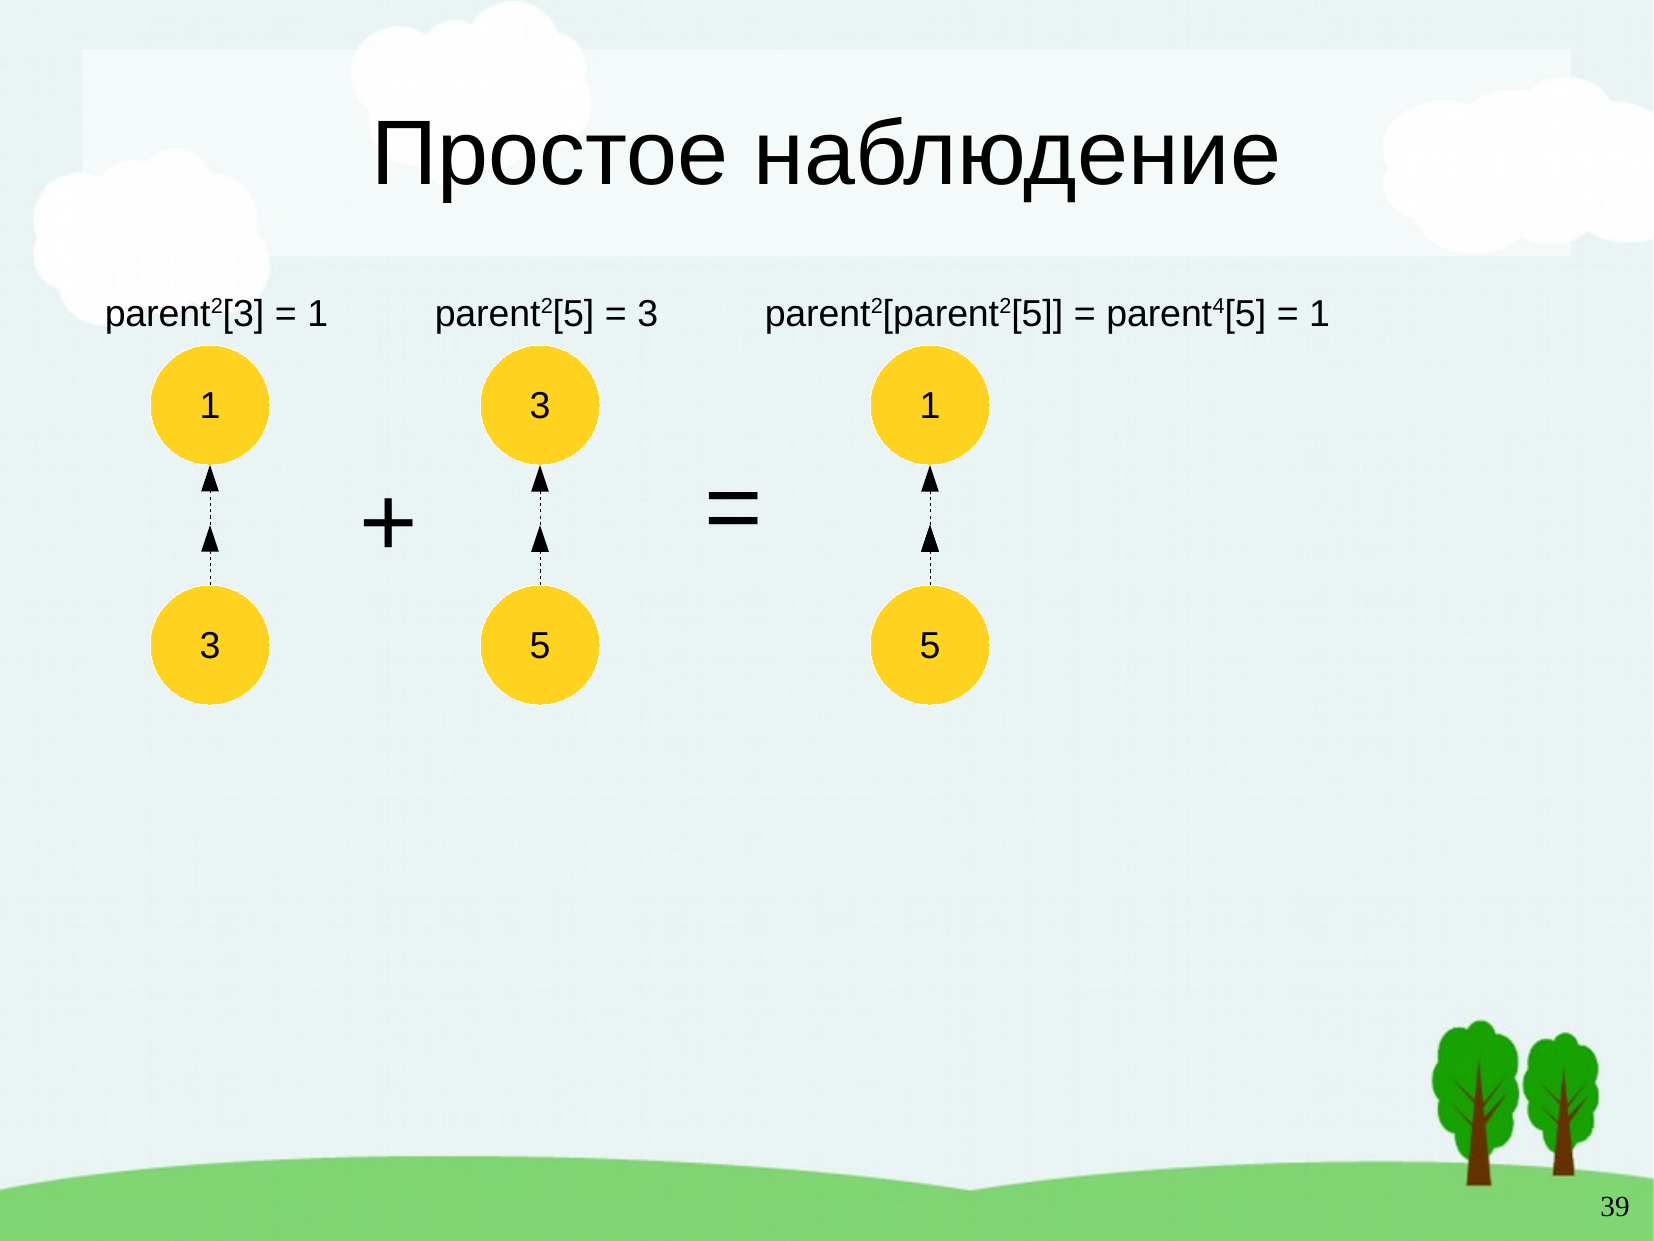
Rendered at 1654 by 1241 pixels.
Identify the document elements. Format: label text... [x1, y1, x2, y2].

picture [0, 0, 1654, 1241]
text_box 3 [480, 345, 601, 466]
text_box + [345, 458, 434, 586]
text_box parent2[3] = 1 [90, 285, 344, 342]
title Простое наблюдение [82, 49, 1571, 257]
text_box 5 [480, 585, 601, 706]
text_box parent2[5] = 3 [420, 285, 674, 342]
text_box 1 [870, 384, 991, 466]
text_box parent2[parent2[5]] = parent4[5] = 1 [750, 285, 1366, 384]
text_box 5 [870, 585, 991, 706]
text_box 1 [150, 345, 271, 466]
text_box 3 [150, 585, 271, 706]
text_box = [690, 443, 779, 571]
